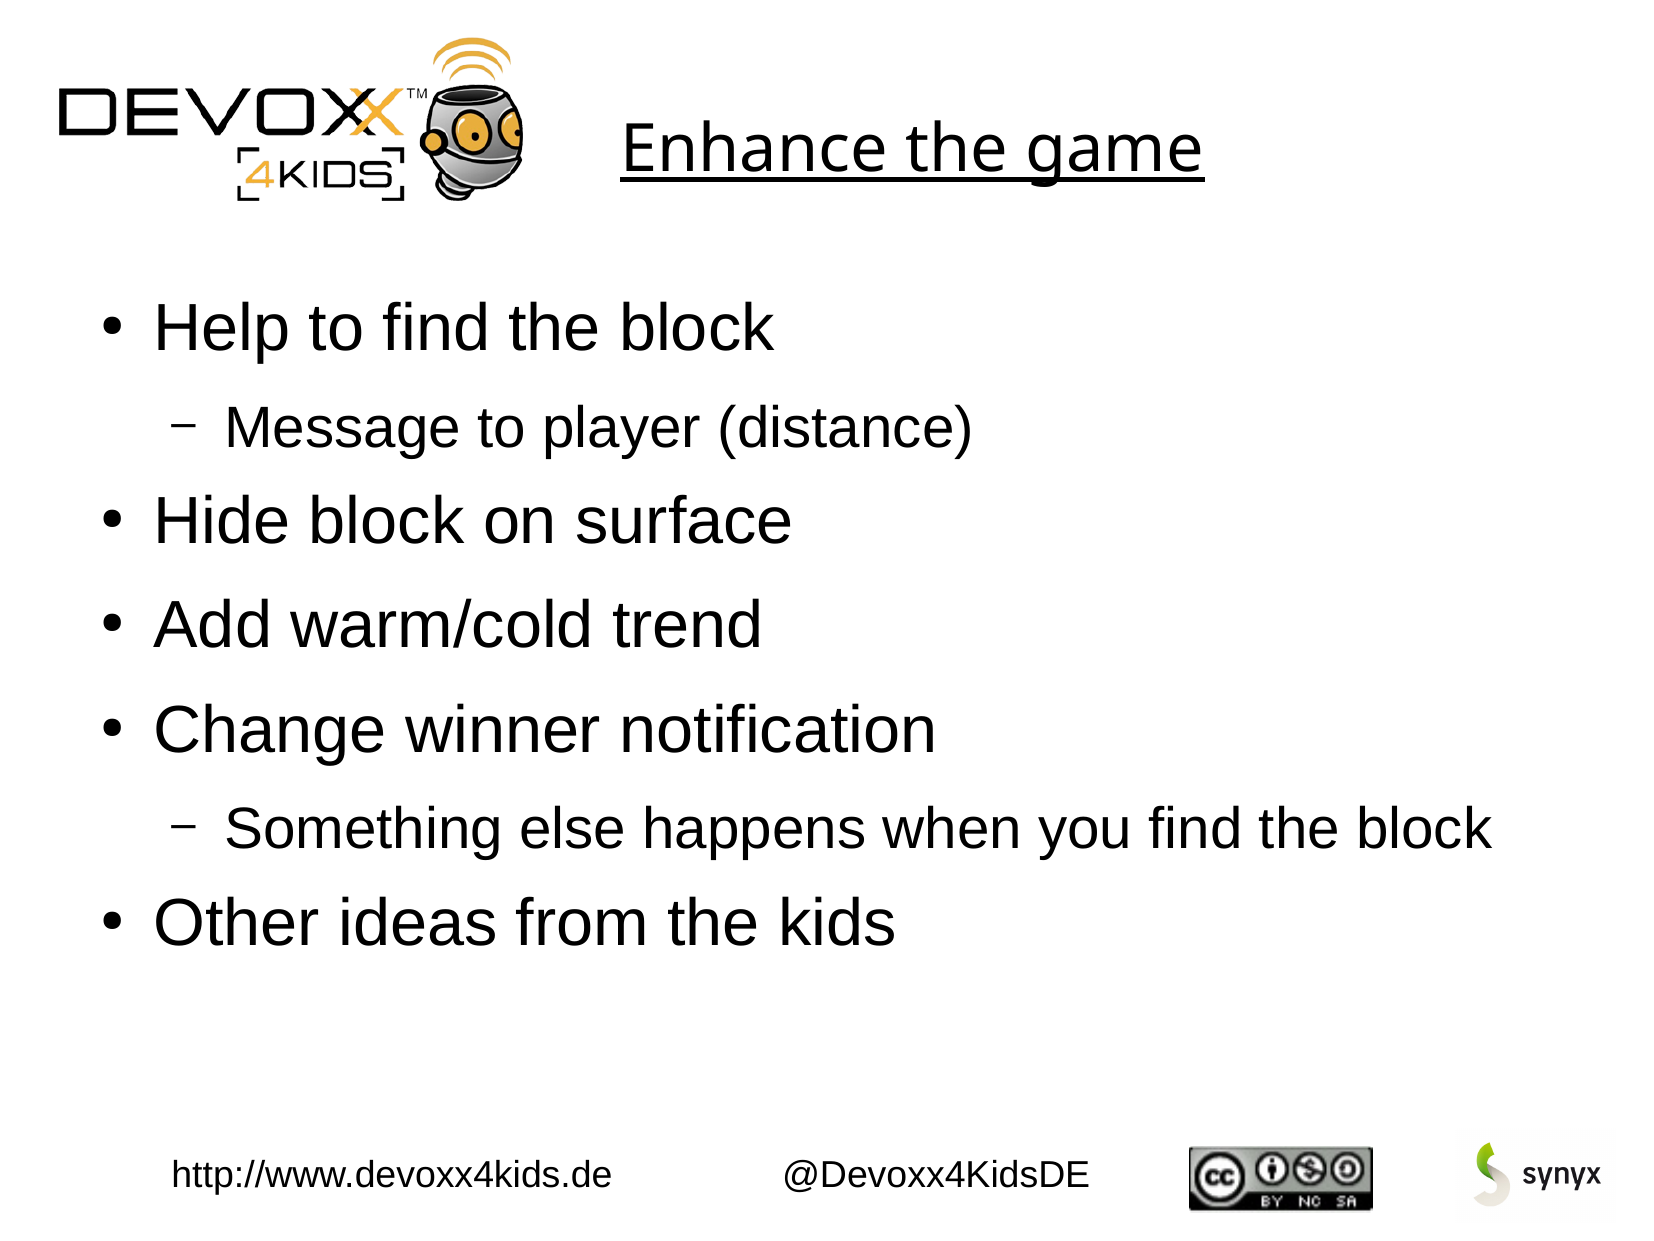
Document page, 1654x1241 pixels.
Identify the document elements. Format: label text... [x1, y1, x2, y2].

picture [1455, 1128, 1616, 1223]
picture [1189, 1146, 1373, 1213]
picture [59, 37, 523, 201]
text_box Enhance the game [605, 93, 1545, 201]
list Help to find the block Message to player (distance) Hide block on surface Add warm/cold trend Change winner notification Something else happens when you find the block Other ideas from the kids [82, 290, 1571, 1010]
